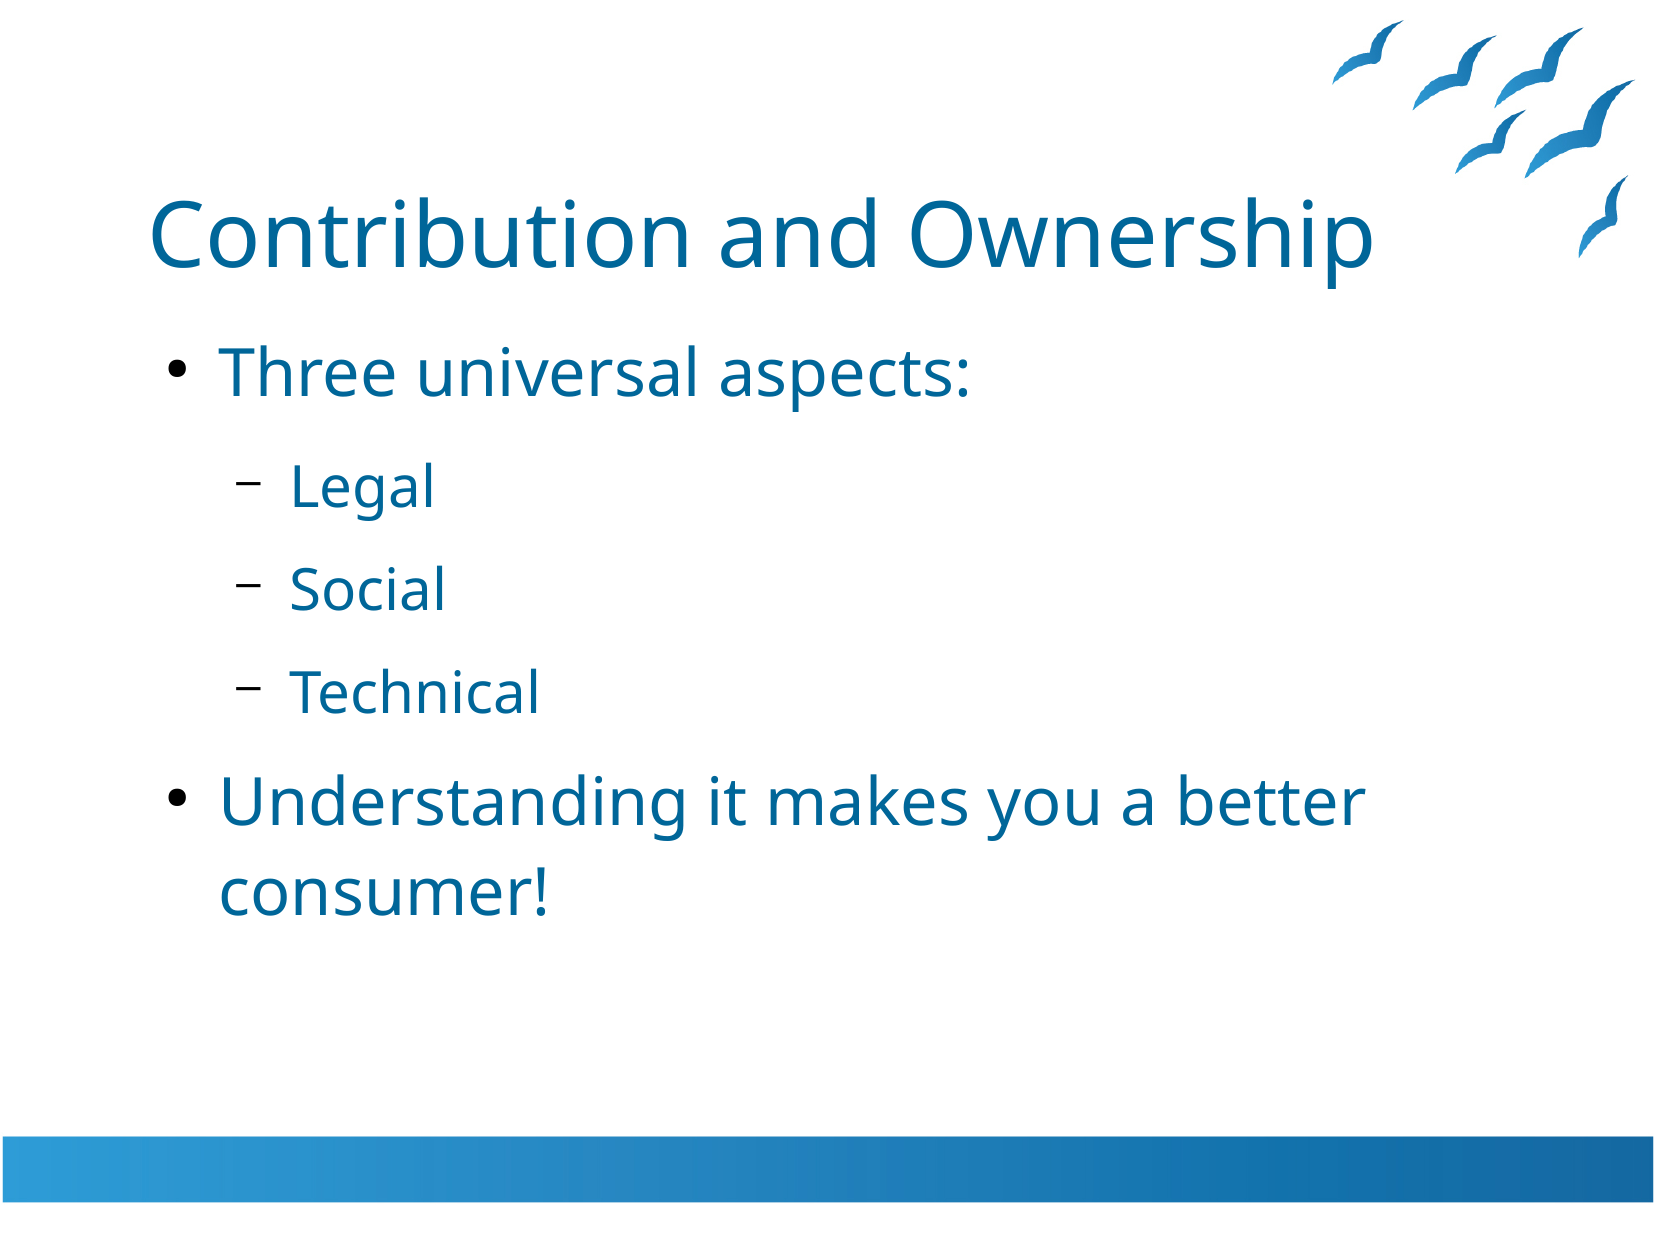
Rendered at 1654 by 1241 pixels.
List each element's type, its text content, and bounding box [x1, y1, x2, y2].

picture [0, 0, 1654, 1241]
title Contribution and Ownership [147, 177, 1506, 287]
list Three universal aspects: Legal Social Technical Understanding it makes you a better consumer! [147, 324, 1506, 1045]
